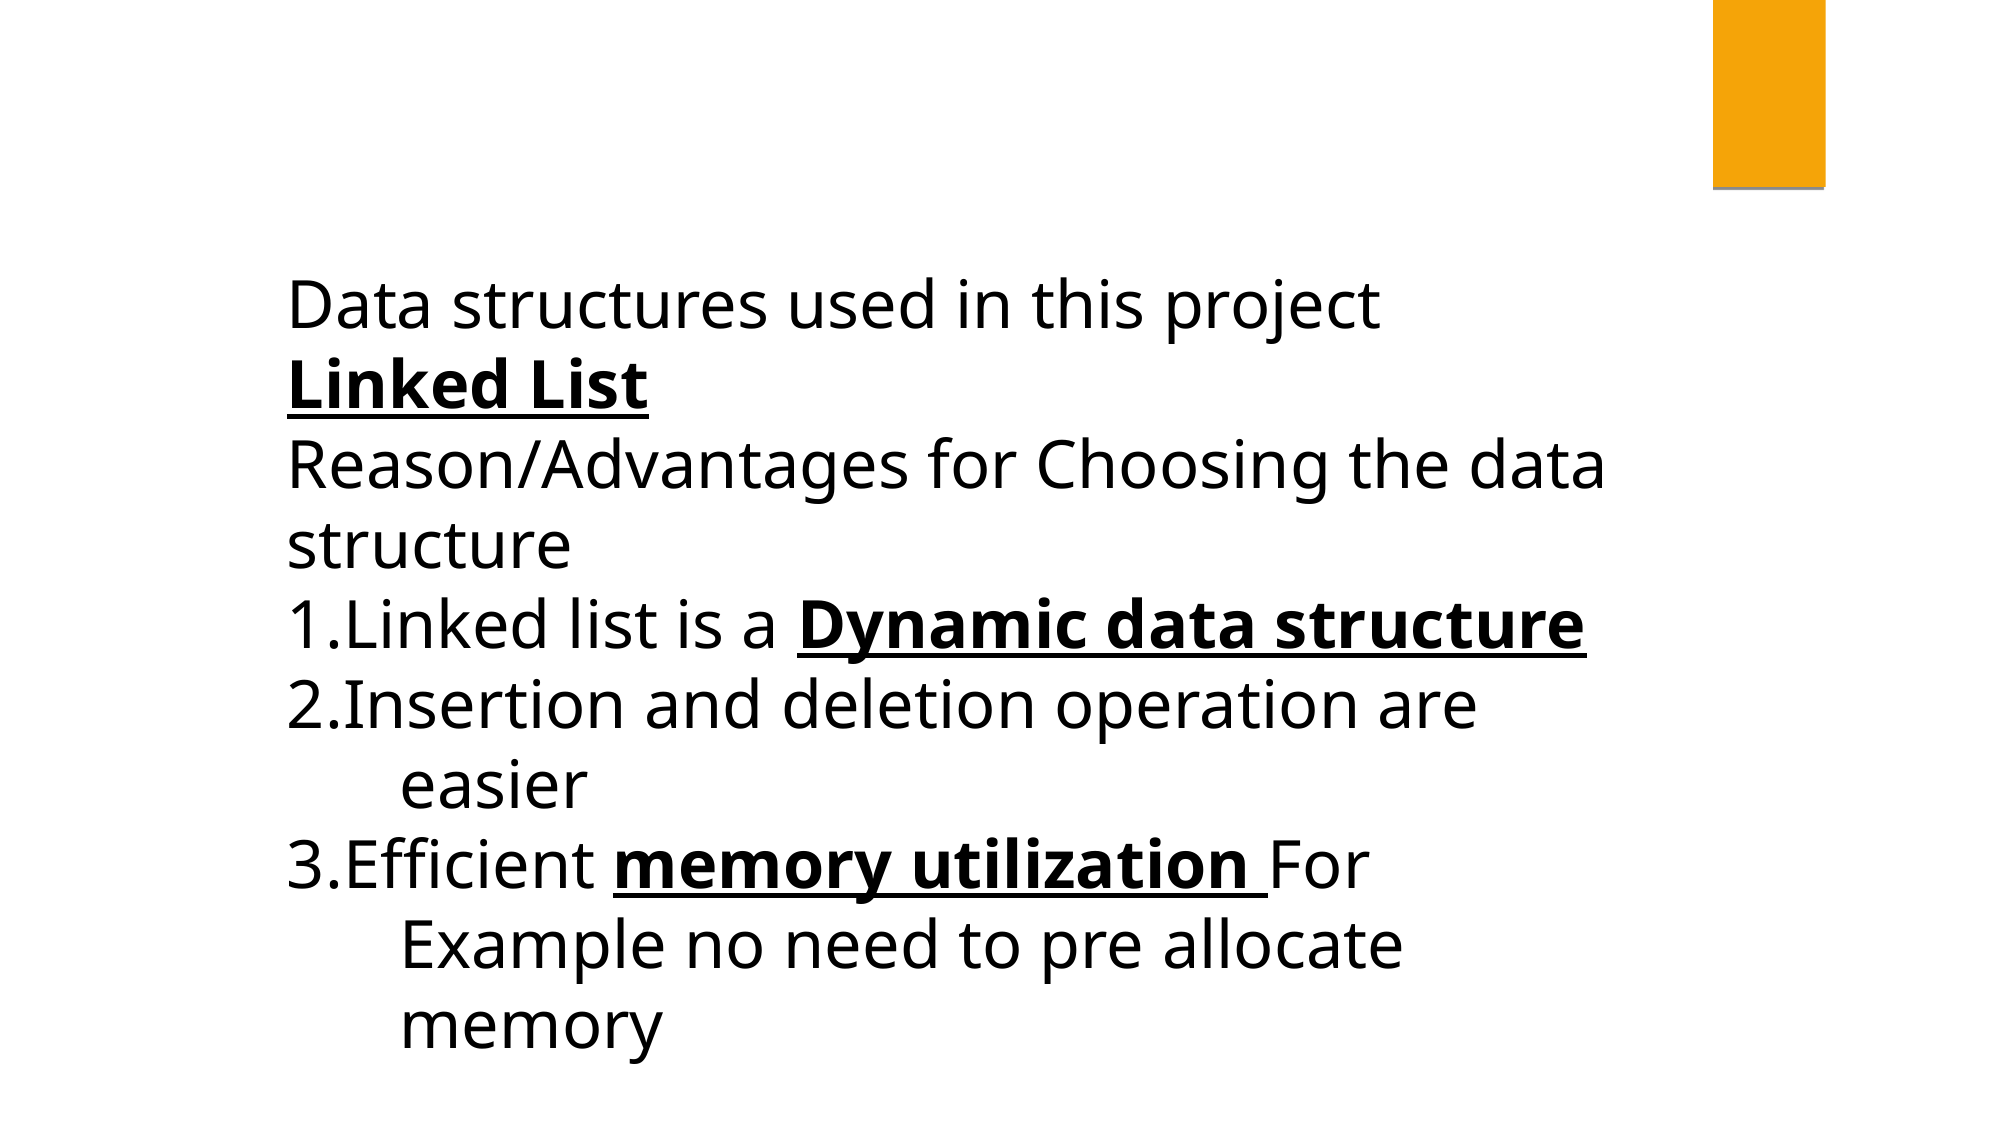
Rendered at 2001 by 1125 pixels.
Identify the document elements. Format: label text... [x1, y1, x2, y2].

text_box Data structures used in this project Linked List Reason/Advantages for Choosing the data structure Linked list is a Dynamic data structure Insertion and deletion operation are easier Efficient memory utilization For Example no need to pre allocate memory [271, 254, 1662, 916]
